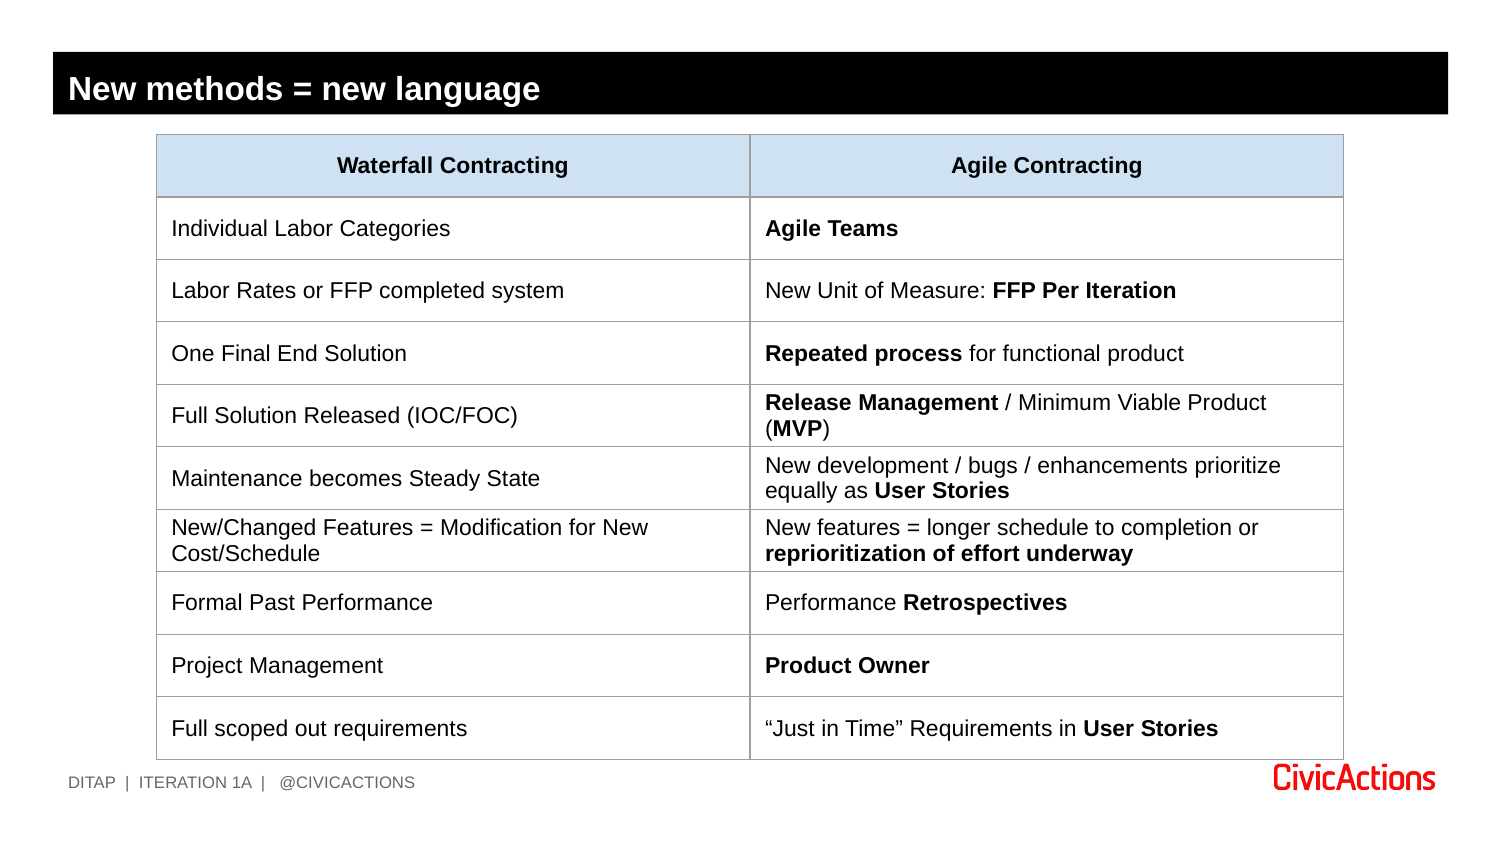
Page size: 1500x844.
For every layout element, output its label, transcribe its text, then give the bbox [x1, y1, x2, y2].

table_cell Performance Retrospectives [751, 572, 1343, 634]
table_cell Agile Teams [751, 198, 1343, 259]
table_cell Release Management / Minimum Viable Product (MVP) [751, 385, 1343, 446]
table_cell New Unit of Measure: FFP Per Iteration [751, 260, 1343, 321]
table_cell New development / bugs / enhancements prioritize equally as User Stories [751, 447, 1343, 509]
table_cell Individual Labor Categories [157, 198, 749, 259]
picture [1271, 758, 1438, 795]
table_cell Full scoped out requirements [157, 697, 749, 759]
table_cell Project Management [157, 635, 749, 696]
table_cell One Final End Solution [157, 322, 749, 384]
table_header Agile Contracting [751, 135, 1343, 196]
table_cell Repeated process for functional product [751, 322, 1343, 384]
table_cell Labor Rates or FFP completed system [157, 260, 749, 321]
table_cell Maintenance becomes Steady State [157, 447, 749, 509]
table_cell New features = longer schedule to completion or reprioritization of effort underway [751, 510, 1343, 571]
table_cell Formal Past Performance [157, 572, 749, 634]
table_header Waterfall Contracting [157, 135, 749, 196]
table_cell “Just in Time” Requirements in User Stories [751, 697, 1343, 759]
table_cell New/Changed Features = Modification for New Cost/Schedule [157, 510, 749, 571]
table_cell Full Solution Released (IOC/FOC) [157, 385, 749, 446]
table_cell Product Owner [751, 635, 1343, 696]
title New methods = new language [53, 51, 1449, 115]
